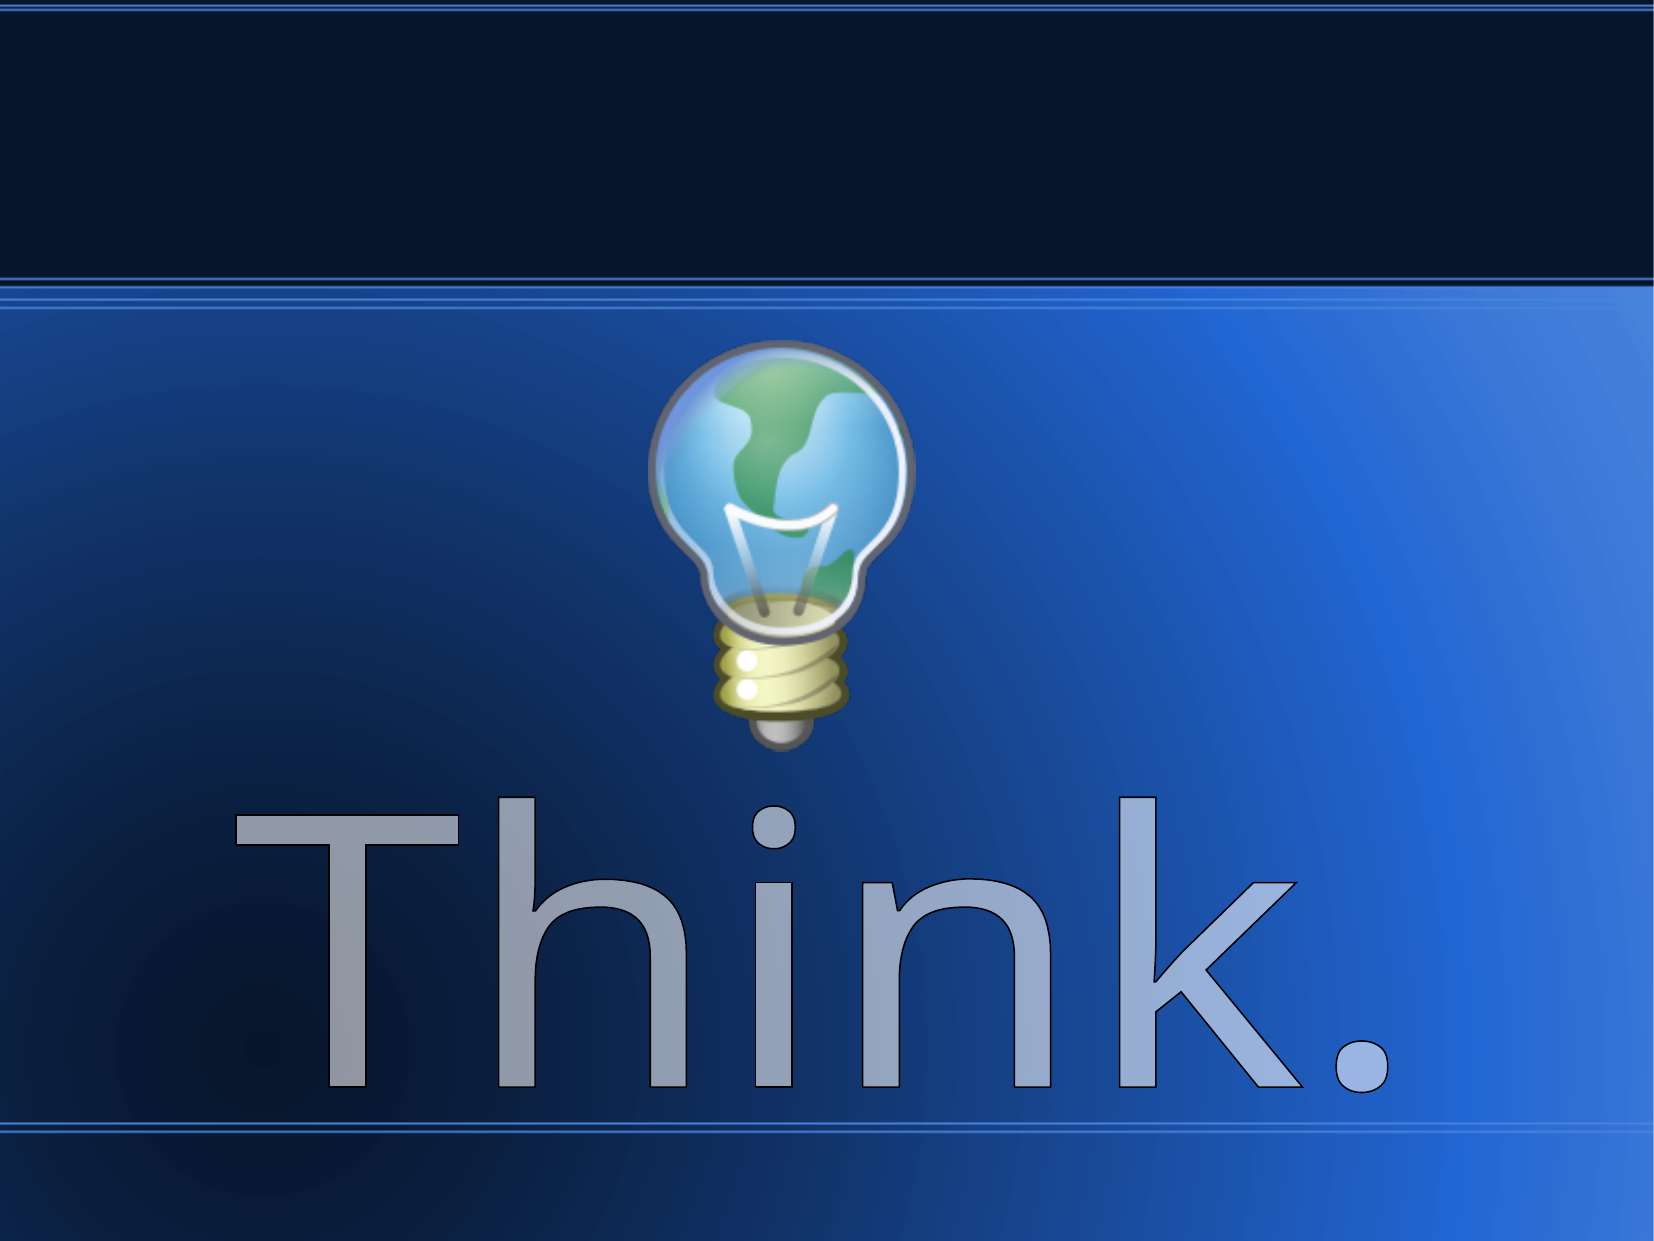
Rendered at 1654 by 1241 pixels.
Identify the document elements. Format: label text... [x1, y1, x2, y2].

text_box Think. [1119, 797, 1303, 1088]
text_box Think. [498, 797, 687, 1088]
text_box Think. [752, 805, 796, 849]
text_box Think. [236, 814, 459, 1088]
text_box Think. [755, 882, 793, 1088]
text_box Think. [862, 878, 1051, 1088]
text_box Think. [1336, 1040, 1388, 1093]
picture [0, 0, 1654, 1241]
